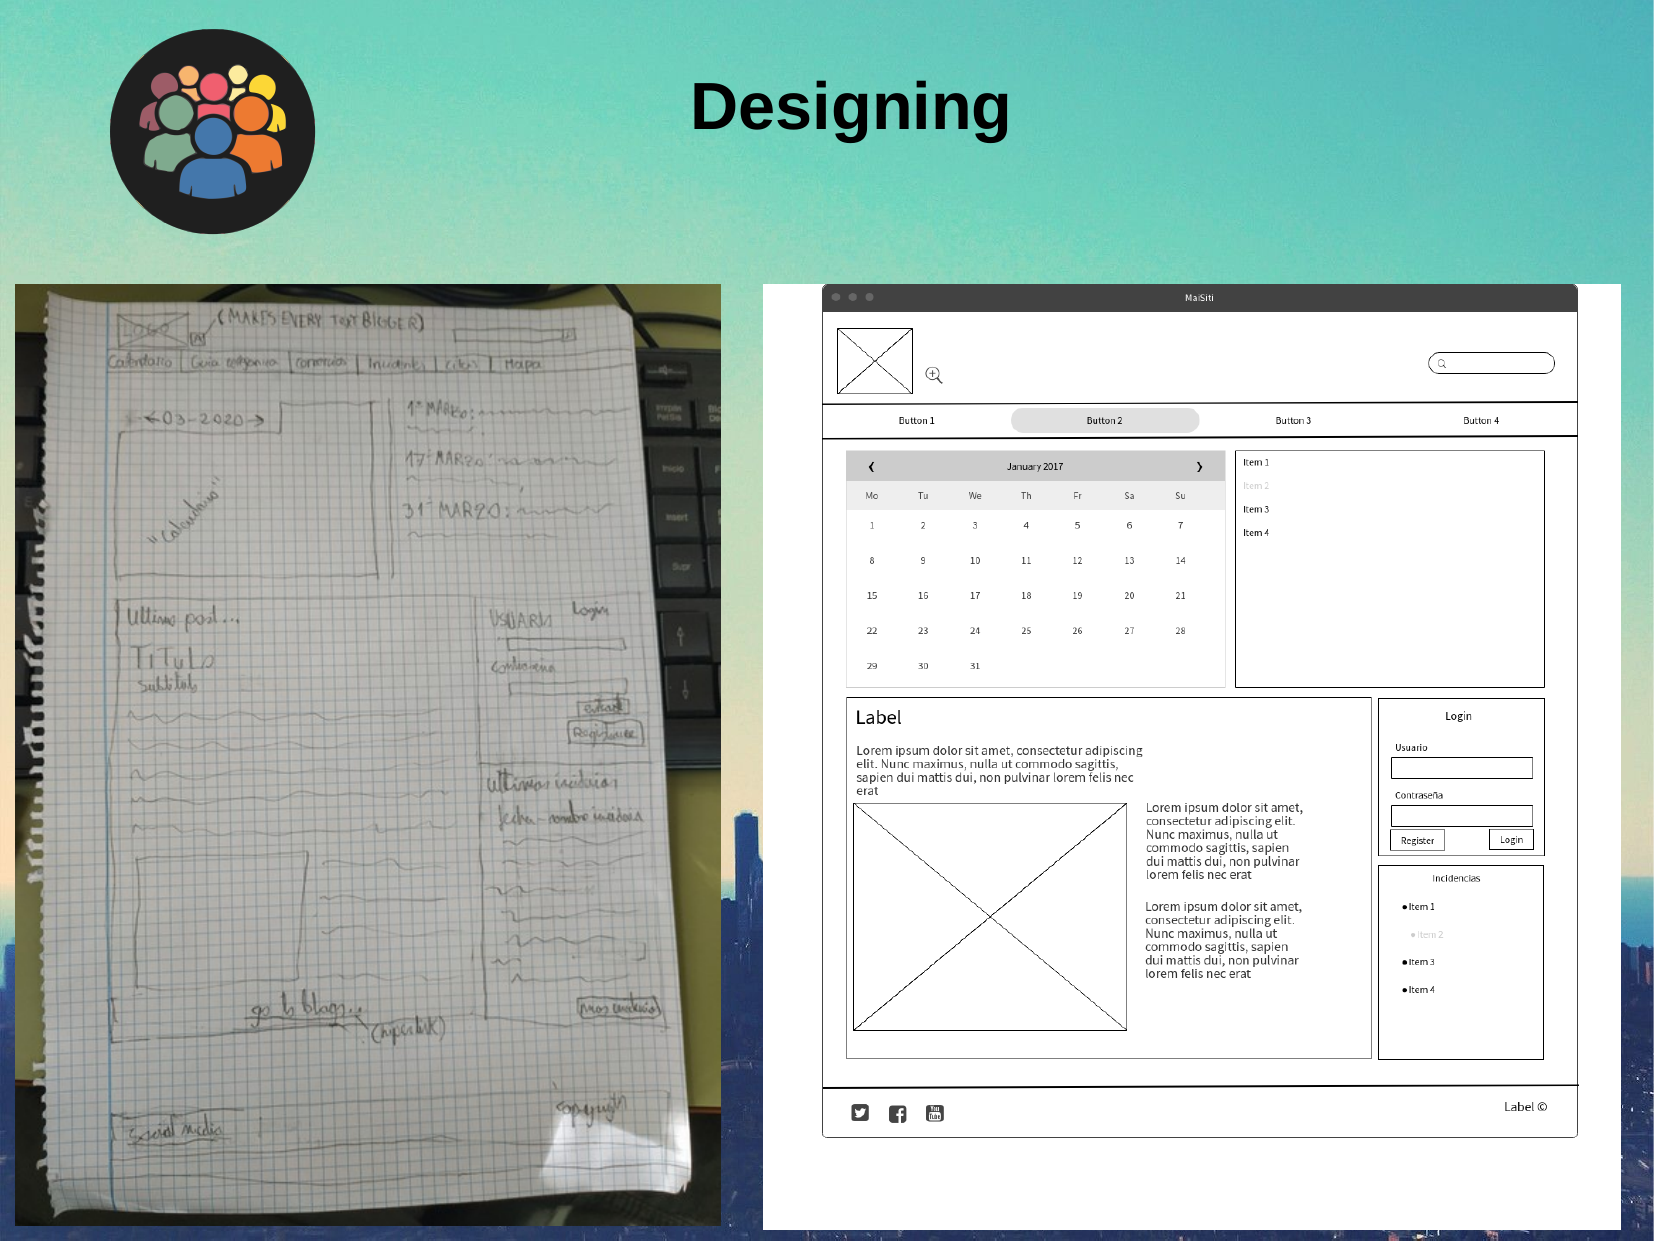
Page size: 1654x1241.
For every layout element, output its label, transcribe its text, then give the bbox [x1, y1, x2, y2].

title Designing [90, 2, 1579, 211]
picture [0, 0, 1654, 1241]
